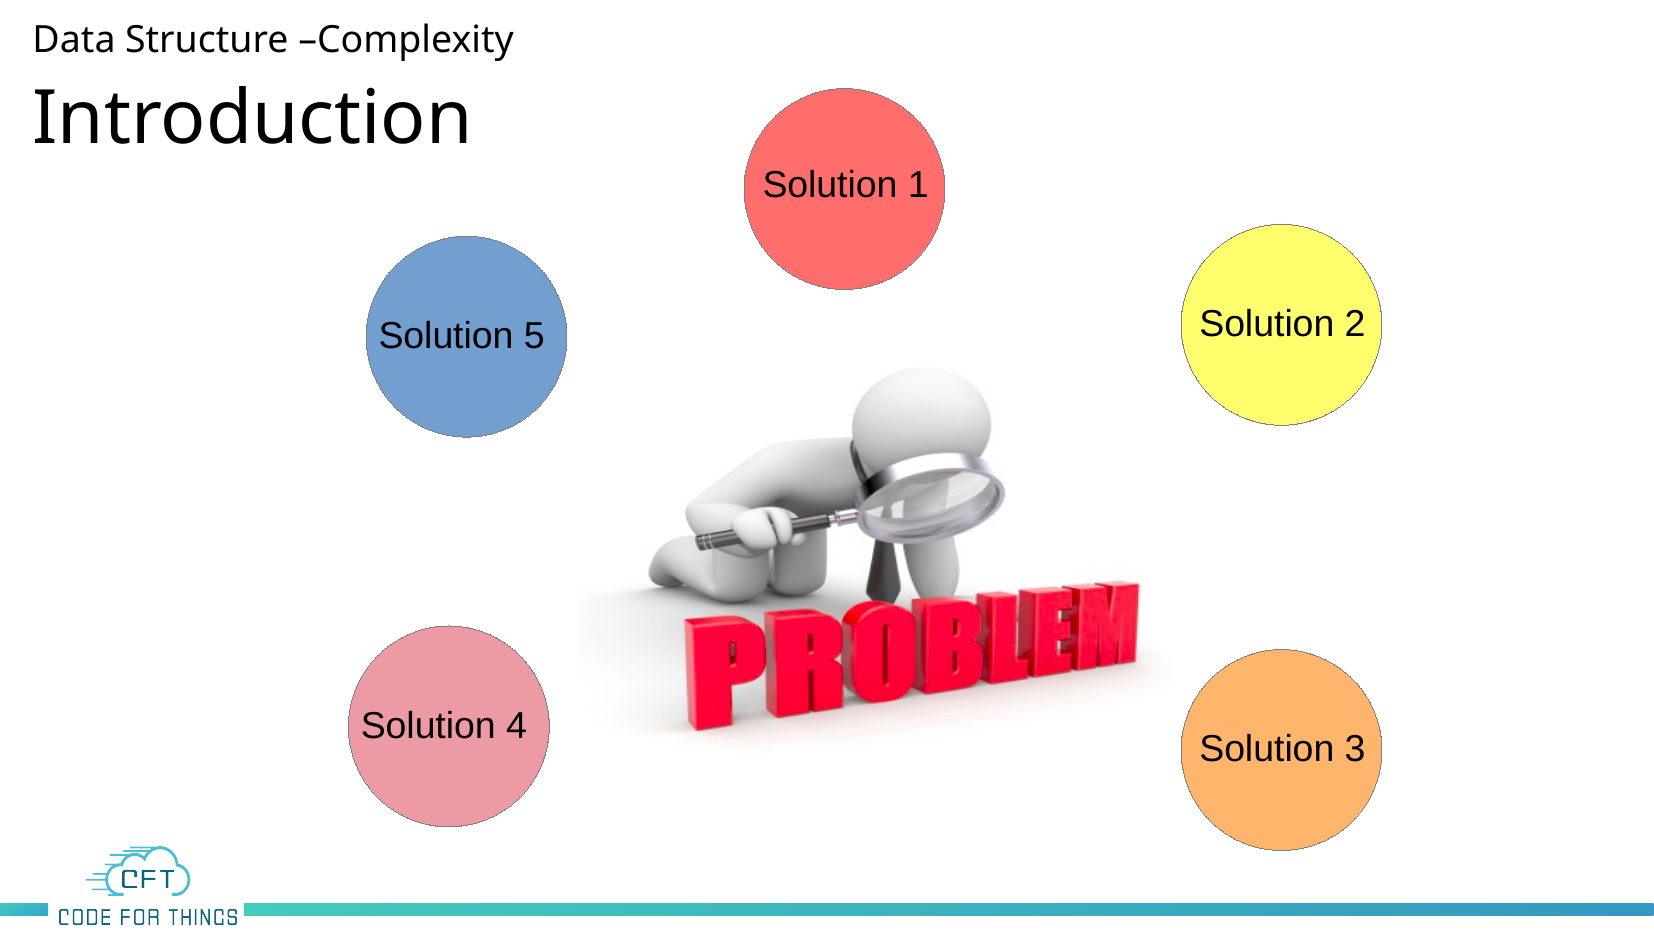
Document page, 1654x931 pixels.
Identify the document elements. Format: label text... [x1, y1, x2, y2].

picture [59, 846, 237, 925]
text_box [1185, 224, 1378, 295]
text_box Solution 4 [346, 696, 567, 754]
text_box [1185, 778, 1378, 851]
text_box Solution 2 [1184, 295, 1406, 353]
title Data Structure –Complexity Introduction [32, 12, 1184, 166]
text_box [744, 165, 943, 290]
text_box [370, 236, 563, 307]
text_box [750, 88, 939, 155]
text_box [353, 625, 545, 696]
text_box [1185, 649, 1378, 720]
text_box Solution 5 [363, 307, 585, 364]
text_box [1185, 353, 1378, 426]
text_box Solution 1 [747, 155, 969, 213]
text_box Solution 3 [1184, 720, 1406, 778]
text_box [369, 364, 564, 438]
text_box [352, 754, 546, 827]
picture [578, 318, 1205, 780]
